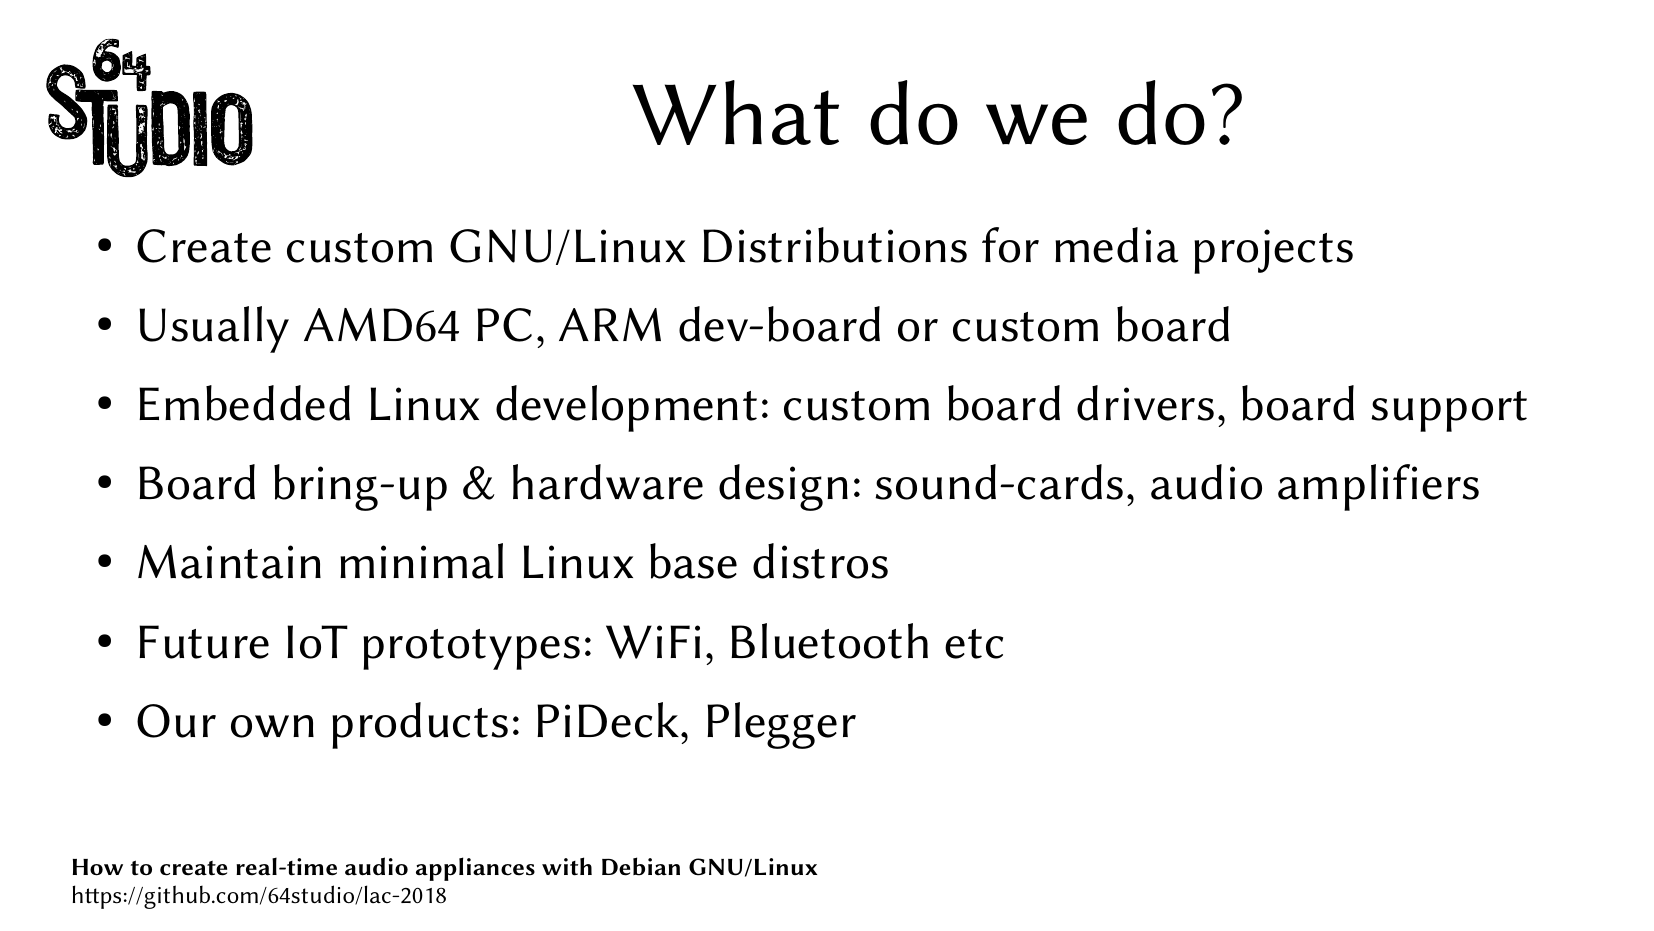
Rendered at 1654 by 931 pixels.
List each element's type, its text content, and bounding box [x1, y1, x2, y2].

title What do we do? [307, 37, 1571, 193]
list Create custom GNU/Linux Distributions for media projects Usually AMD64 PC, ARM dev-board or custom board Embedded Linux development: custom board drivers, board support Board bring-up & hardware design: sound-cards, audio amplifiers Maintain minimal Linux base distros Future IoT prototypes: WiFi, Bluetooth etc Our own products: PiDeck, Plegger [82, 217, 1571, 758]
